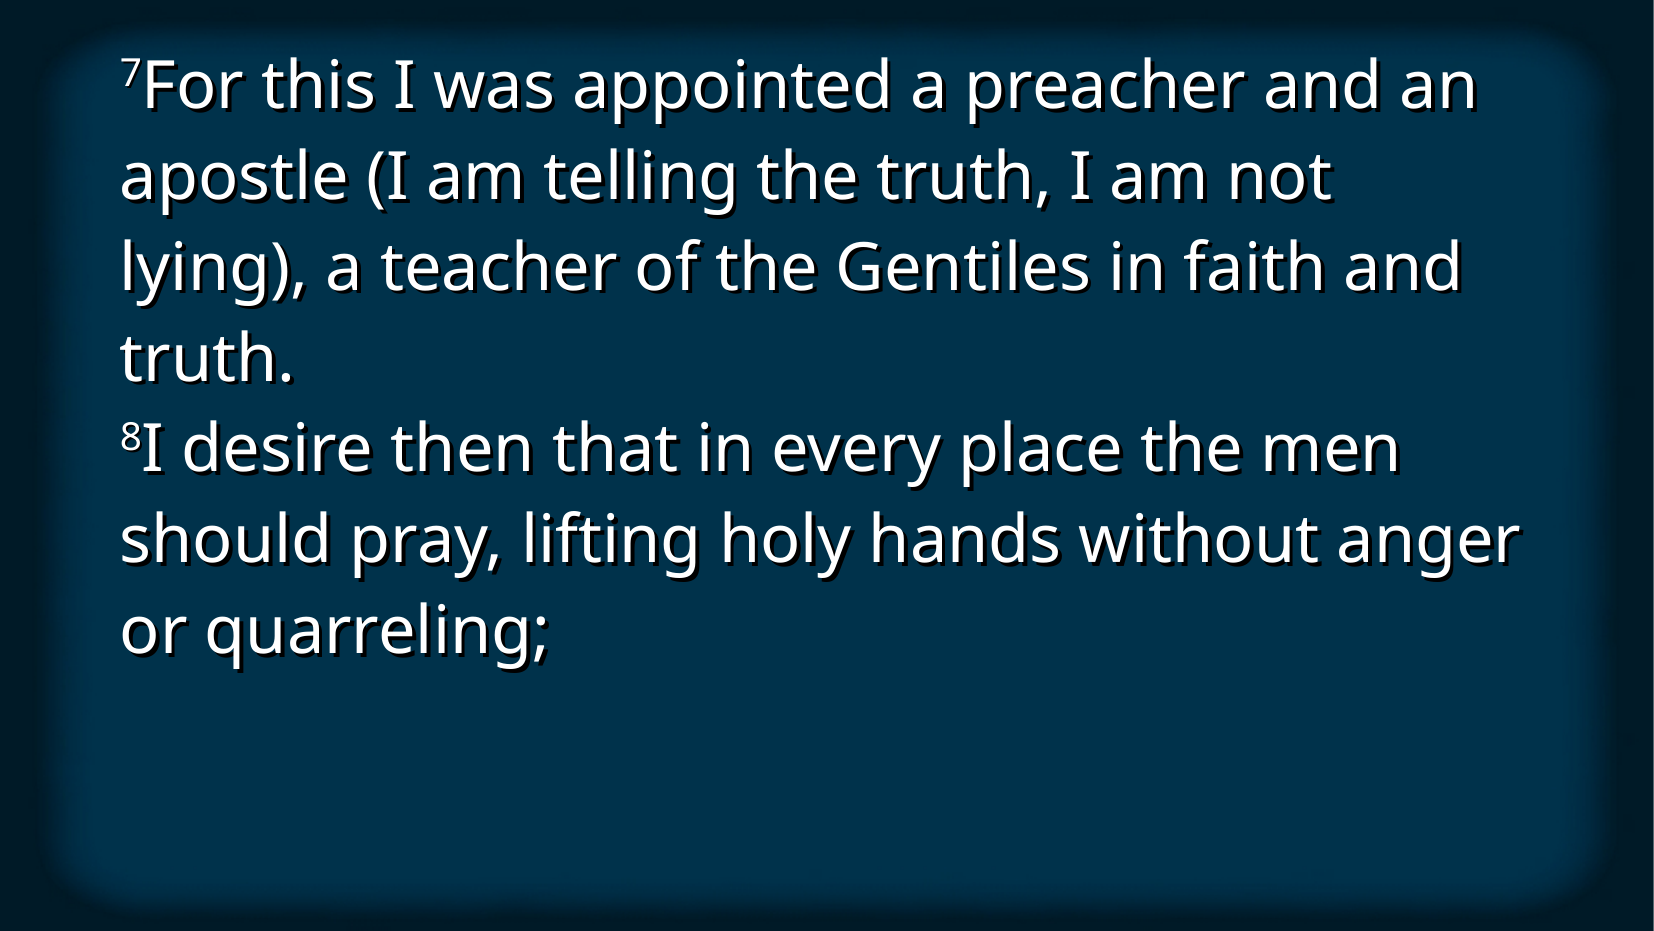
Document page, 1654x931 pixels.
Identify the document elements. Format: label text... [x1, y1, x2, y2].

text_box 7For this I was appointed a preacher and an apostle (I am telling the truth, I am not lying), a teacher of the Gentiles in faith and truth. 8I desire then that in every place the men should pray, lifting holy hands without anger or quarreling; [105, 30, 1546, 578]
picture [0, 0, 1654, 931]
